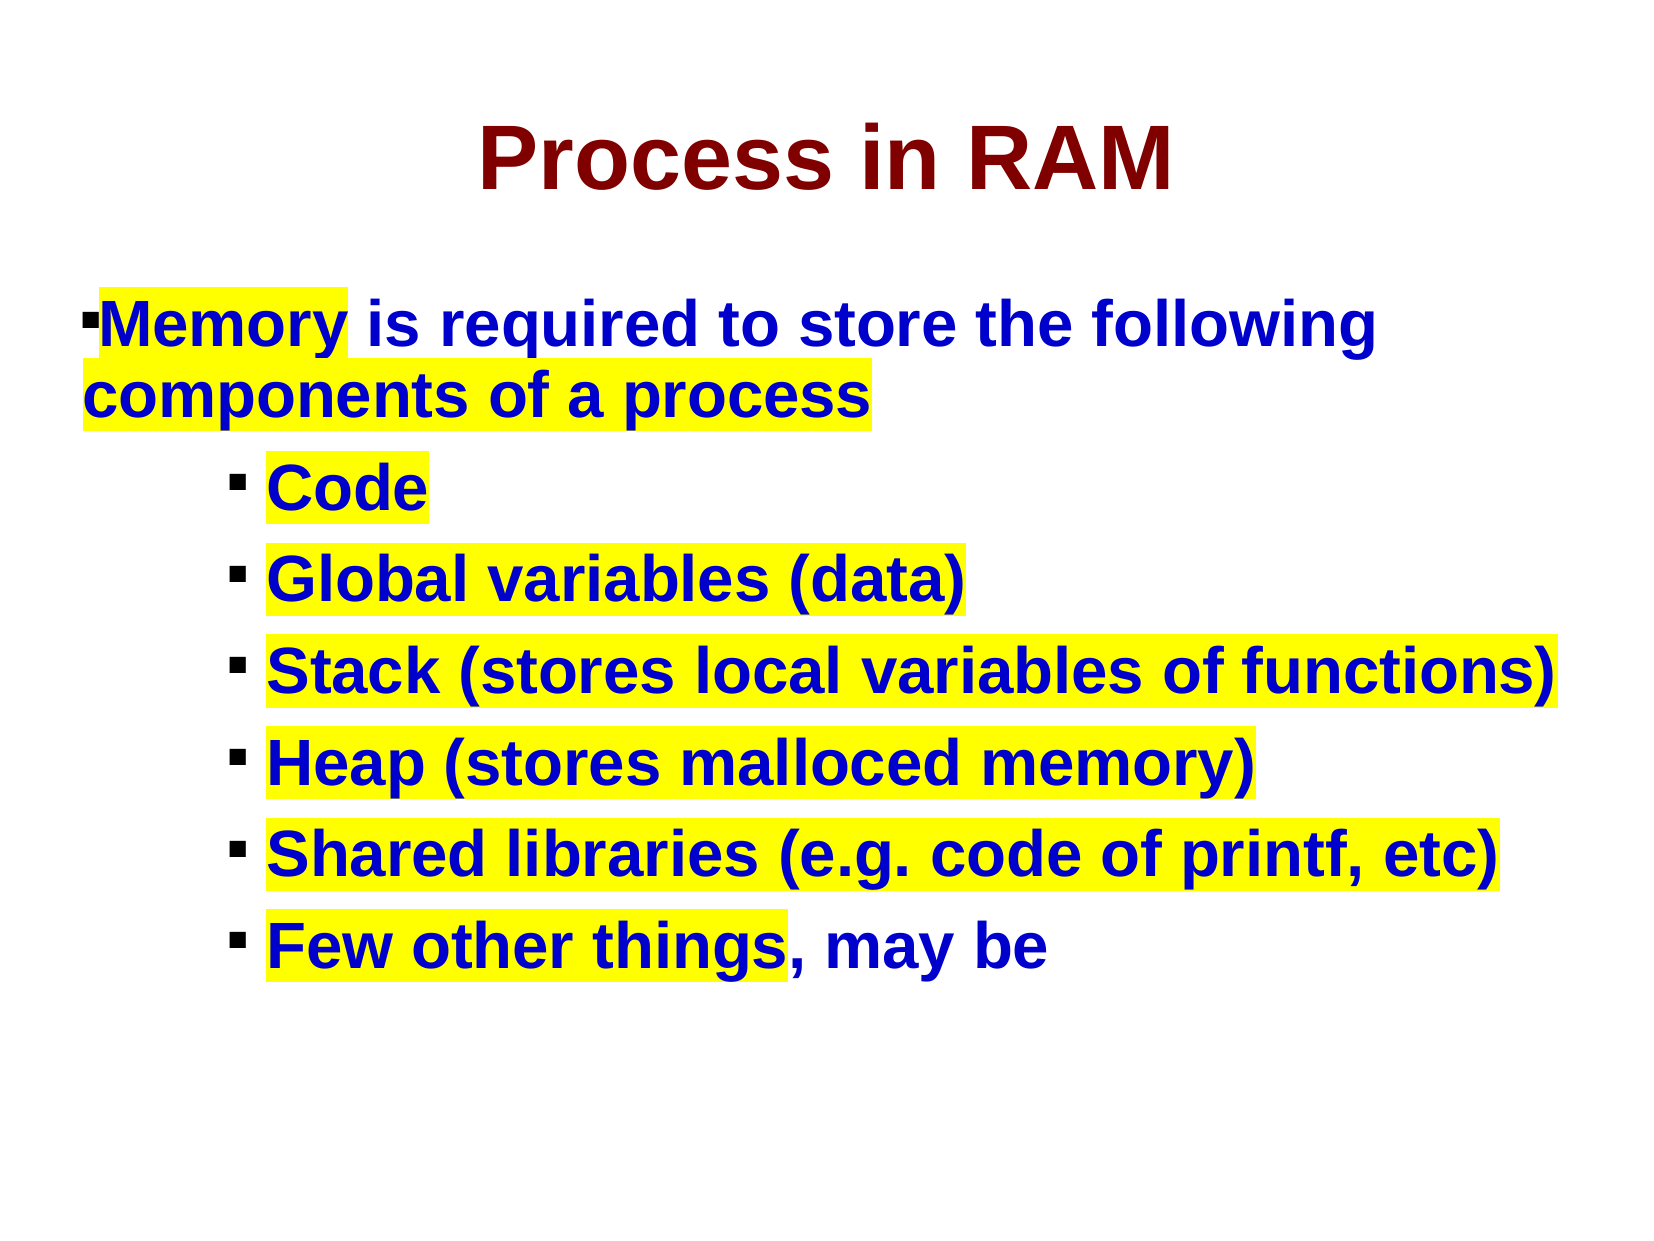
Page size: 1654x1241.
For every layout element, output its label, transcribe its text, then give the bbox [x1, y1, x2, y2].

list Memory is required to store the following components of a process Code Global variables (data) Stack (stores local variables of functions) Heap (stores malloced memory) Shared libraries (e.g. code of printf, etc) Few other things, may be [82, 290, 1571, 1010]
title Process in RAM [82, 49, 1571, 257]
